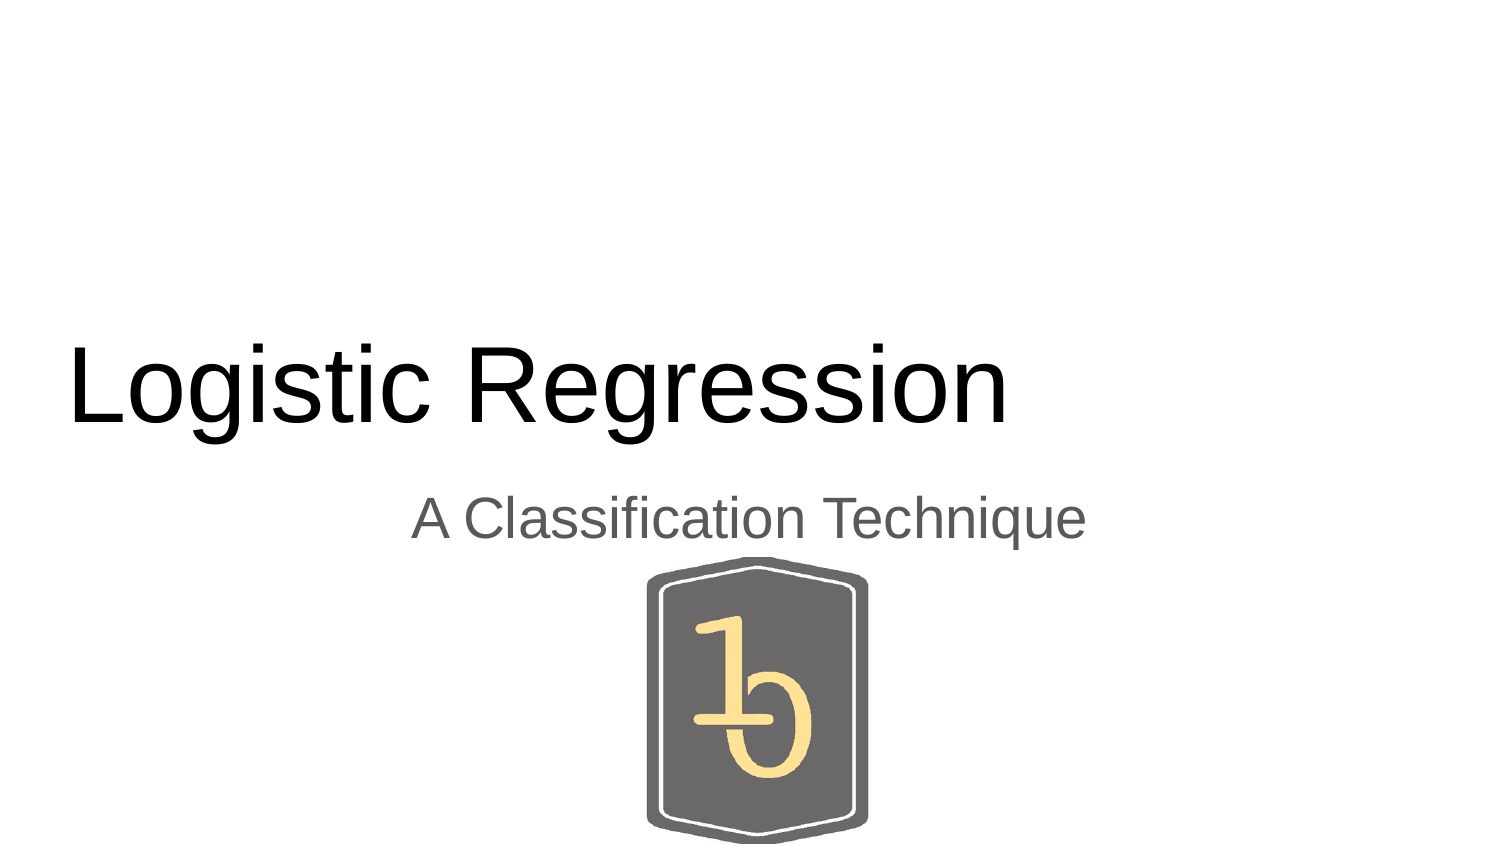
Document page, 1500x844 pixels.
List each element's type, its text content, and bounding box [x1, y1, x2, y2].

title Logistic Regression [51, 122, 1449, 459]
subtitle A Classification Technique [51, 464, 1449, 595]
picture [588, 557, 926, 844]
